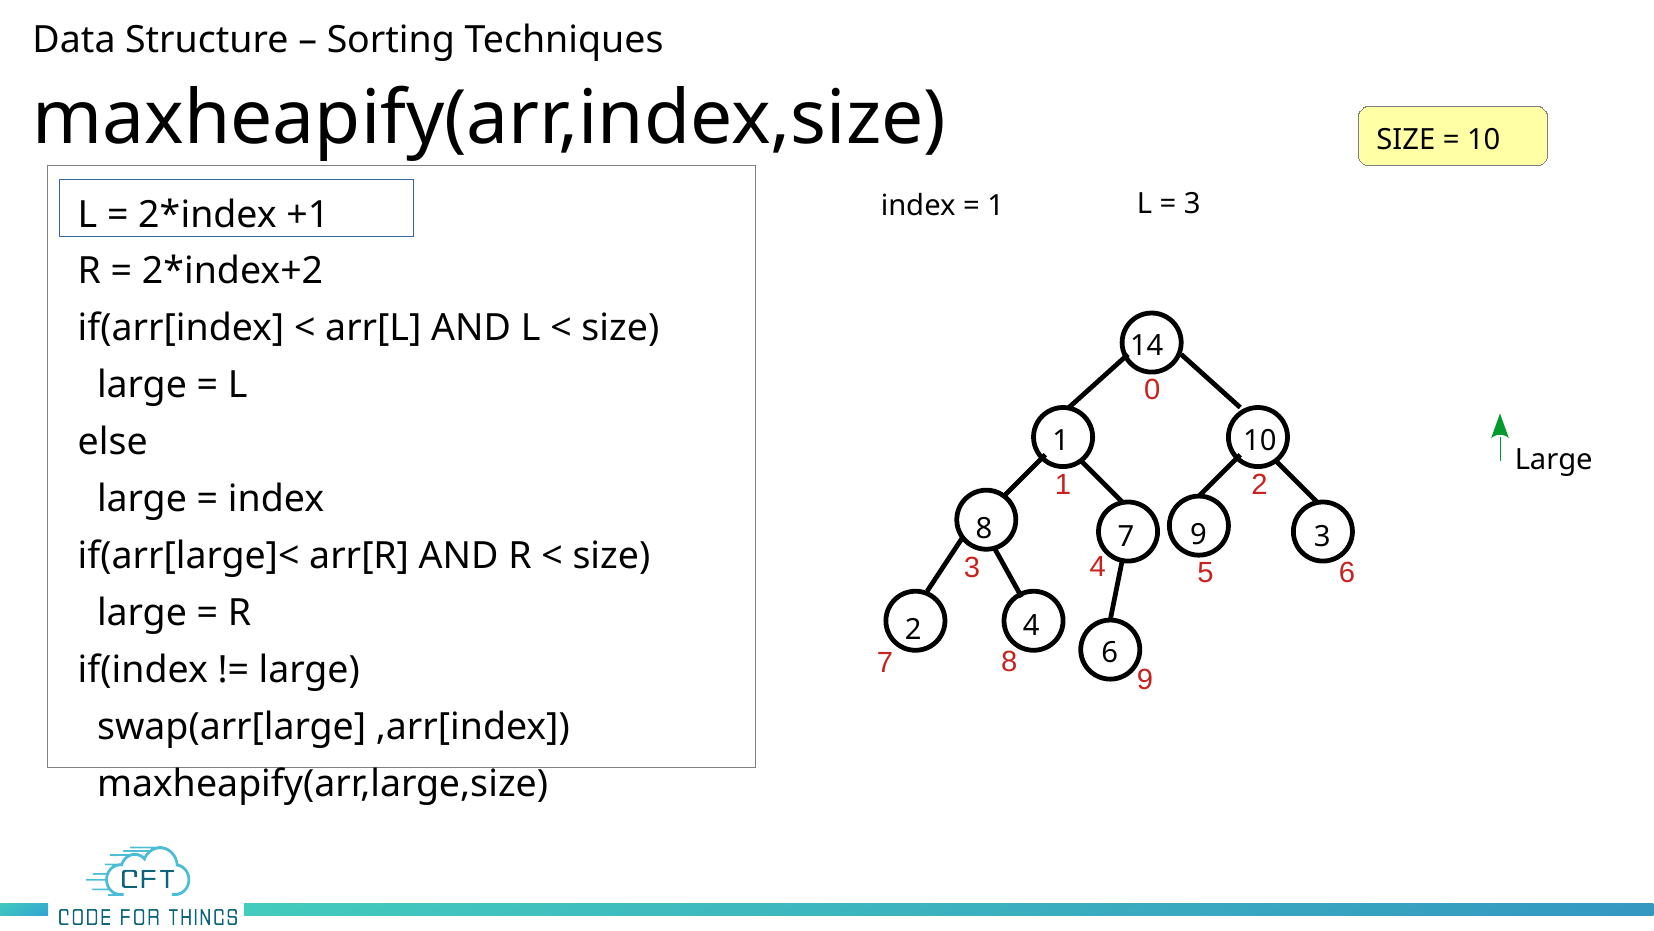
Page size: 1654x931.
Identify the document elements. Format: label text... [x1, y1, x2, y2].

text_box 5 [1182, 548, 1229, 597]
text_box [1093, 674, 1127, 680]
text_box SIZE = 10 [1361, 110, 1542, 160]
text_box 14 [1107, 317, 1184, 367]
text_box 7 [862, 638, 909, 686]
text_box [964, 490, 1009, 500]
text_box L = 3 [1086, 175, 1239, 225]
text_box 0 [1129, 365, 1176, 414]
text_box [489, 733, 499, 737]
text_box 9 [1175, 506, 1224, 556]
text_box 2 [1236, 460, 1283, 509]
text_box [315, 733, 325, 737]
text_box [1003, 605, 1008, 636]
text_box 3 [949, 543, 996, 592]
text_box [1080, 632, 1086, 667]
text_box [893, 591, 938, 601]
text_box 6 [1086, 624, 1135, 674]
text_box [1151, 512, 1158, 551]
text_box [1293, 514, 1299, 549]
text_box [172, 733, 182, 737]
text_box 1 [1037, 411, 1105, 461]
text_box [1169, 508, 1175, 543]
text_box [885, 605, 890, 636]
text_box [1348, 515, 1353, 548]
text_box [1098, 517, 1102, 542]
text_box [939, 602, 946, 639]
text_box [1049, 407, 1077, 411]
text_box 4 [1074, 542, 1121, 591]
text_box 1 [1039, 460, 1086, 509]
text_box [1244, 407, 1272, 411]
text_box [1358, 106, 1548, 166]
text_box 8 [986, 638, 1033, 686]
text_box index = 1 [830, 177, 1075, 227]
text_box [956, 506, 960, 534]
picture [59, 846, 237, 925]
text_box 6 [1324, 548, 1371, 597]
text_box [1111, 501, 1145, 507]
text_box 7 [1102, 507, 1151, 557]
text_box [47, 166, 756, 768]
text_box [1176, 496, 1221, 506]
text_box [1033, 647, 1048, 651]
text_box 2 [890, 601, 939, 651]
text_box [1136, 312, 1167, 317]
text_box [1010, 502, 1016, 538]
text_box [1224, 510, 1229, 542]
text_box 3 [1299, 507, 1348, 557]
text_box 4 [1008, 597, 1057, 647]
text_box 9 [1122, 655, 1168, 704]
text_box 10 [1228, 411, 1296, 461]
text_box [1135, 633, 1140, 666]
text_box [1307, 557, 1324, 562]
text_box L = 2*index +1 R = 2*index+2 if(arr[index] < arr[L] AND L < size) large = L else large = index if(arr[large]< arr[R] AND R < size) large = R if(index != large) swap(arr[large] ,arr[index]) maxheapify(arr,large,size) [53, 179, 756, 733]
title Data Structure – Sorting Techniques maxheapify(arr,index,size) [32, 12, 1184, 166]
text_box [1095, 620, 1126, 624]
text_box [1057, 602, 1064, 639]
text_box 3 [949, 543, 955, 552]
text_box [1023, 591, 1052, 597]
text_box [1033, 423, 1037, 451]
text_box 8 [960, 500, 1010, 550]
text_box Large [1464, 431, 1622, 481]
text_box [1121, 557, 1144, 562]
text_box [1306, 501, 1340, 507]
